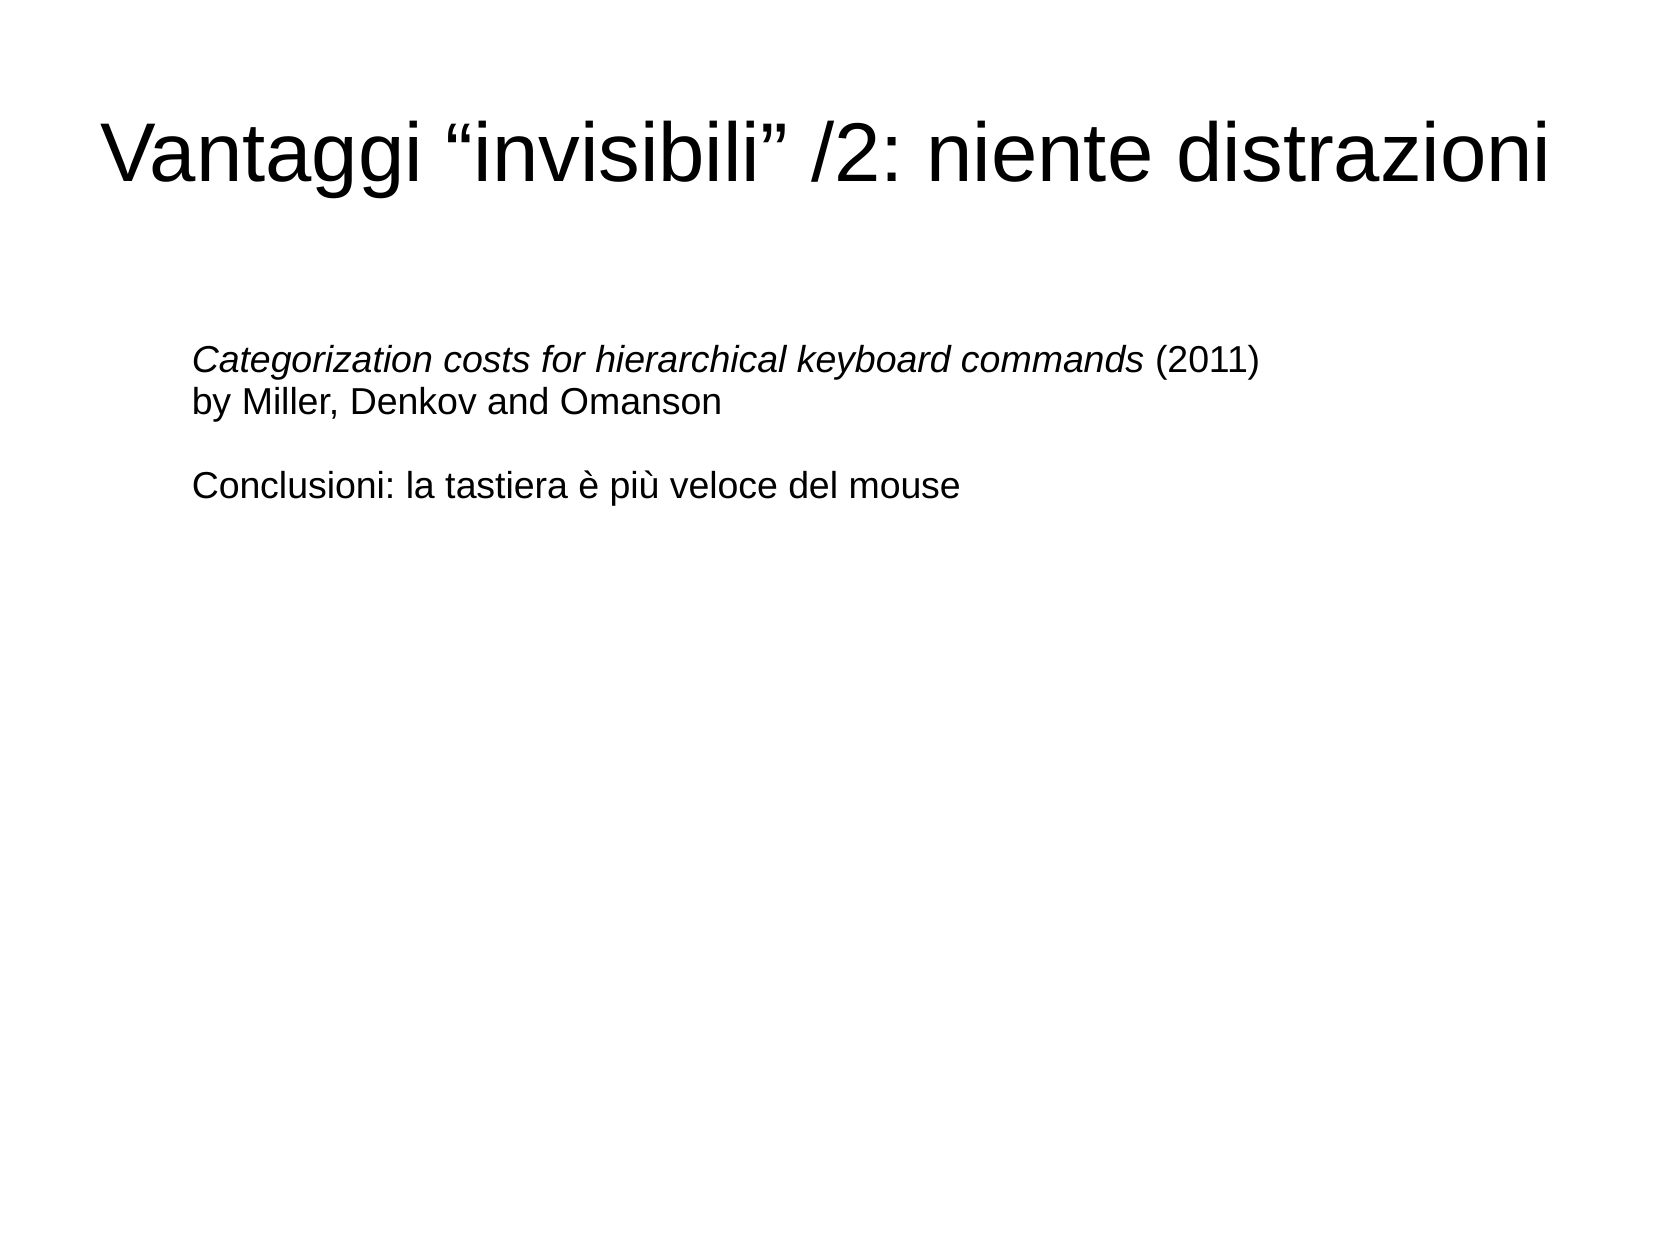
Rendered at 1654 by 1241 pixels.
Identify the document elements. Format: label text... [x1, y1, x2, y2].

text_box Categorization costs for hierarchical keyboard commands (2011) by Miller, Denkov and Omanson Conclusioni: la tastiera è più veloce del mouse [177, 330, 1430, 514]
title Vantaggi “invisibili” /2: niente distrazioni [82, 49, 1571, 257]
